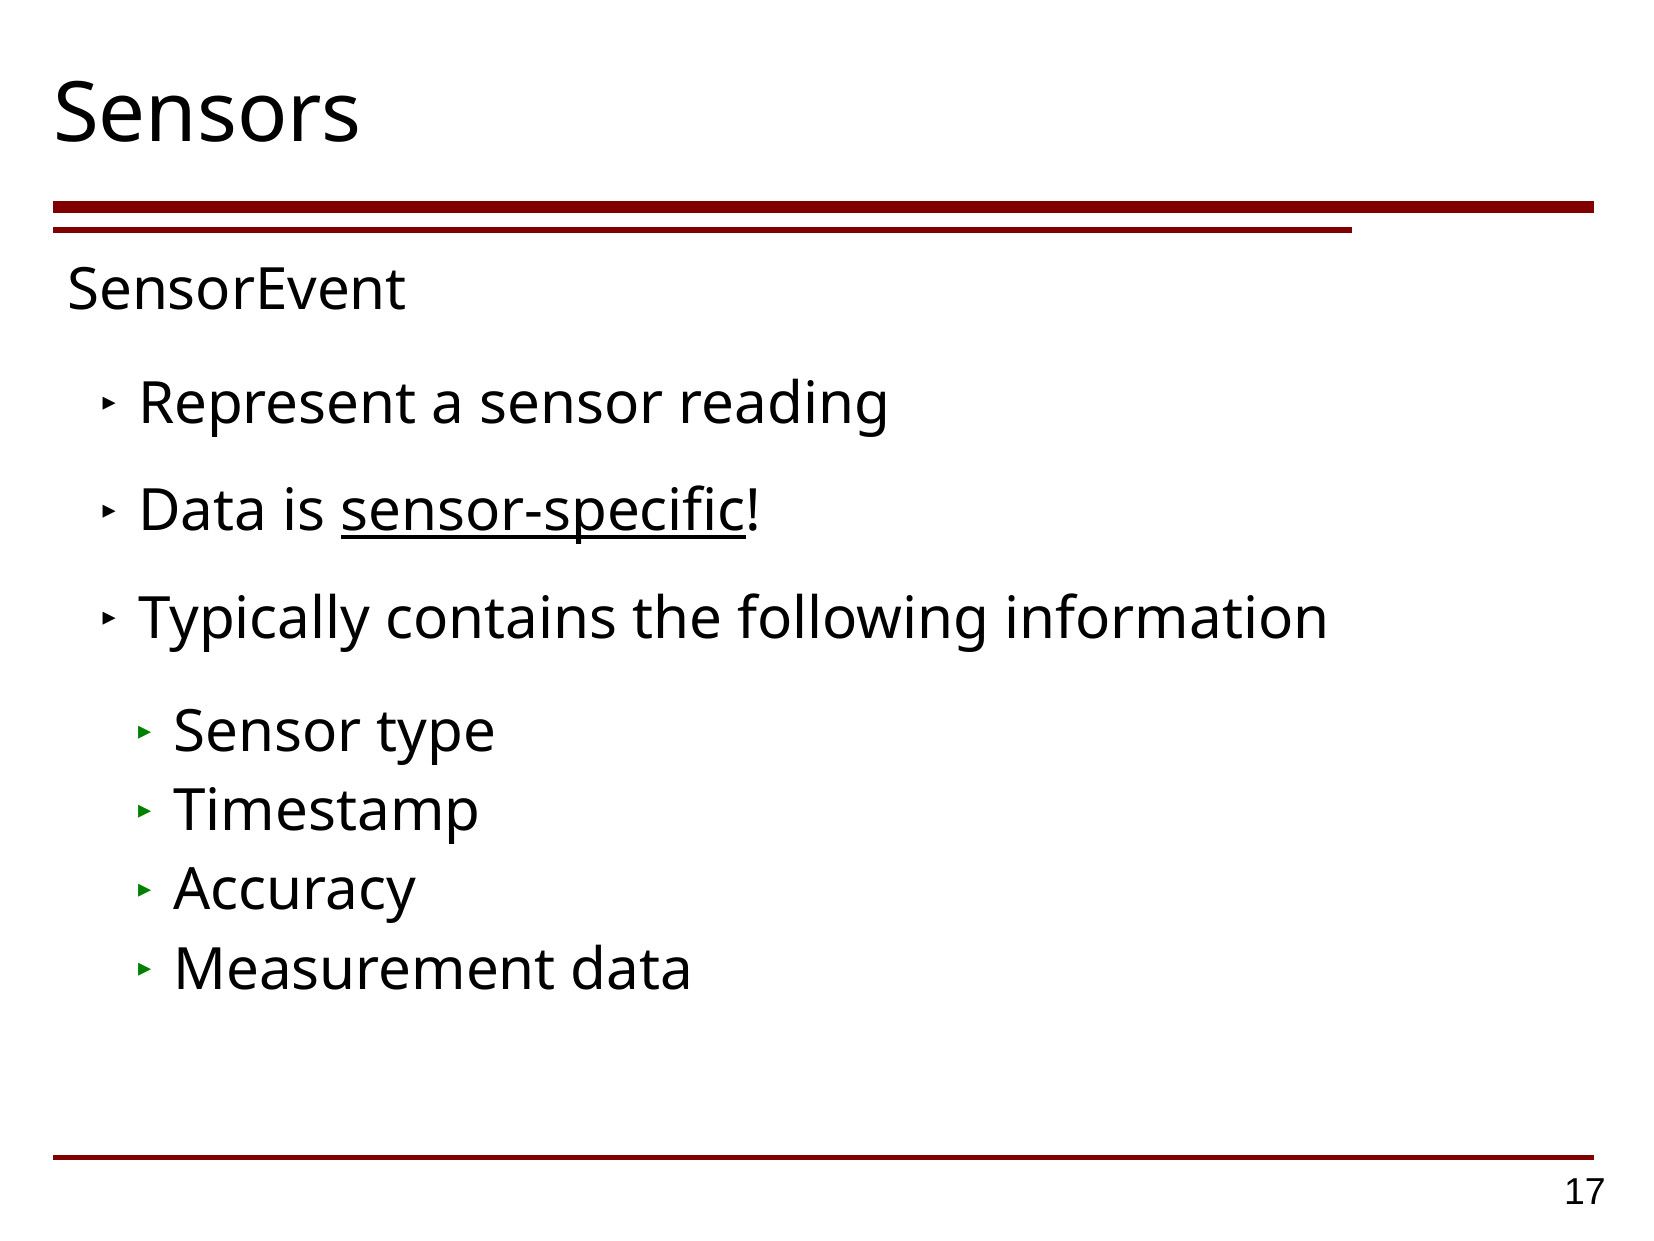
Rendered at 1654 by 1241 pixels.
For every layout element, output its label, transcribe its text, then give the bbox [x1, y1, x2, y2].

subtitle Sensors [53, 48, 1542, 172]
text_box <número> [35, 1163, 1654, 1221]
text_box SensorEvent Represent a sensor reading Data is sensor-specific! Typically contains the following information Sensor type Timestamp Accuracy Measurement data [52, 240, 1642, 1152]
